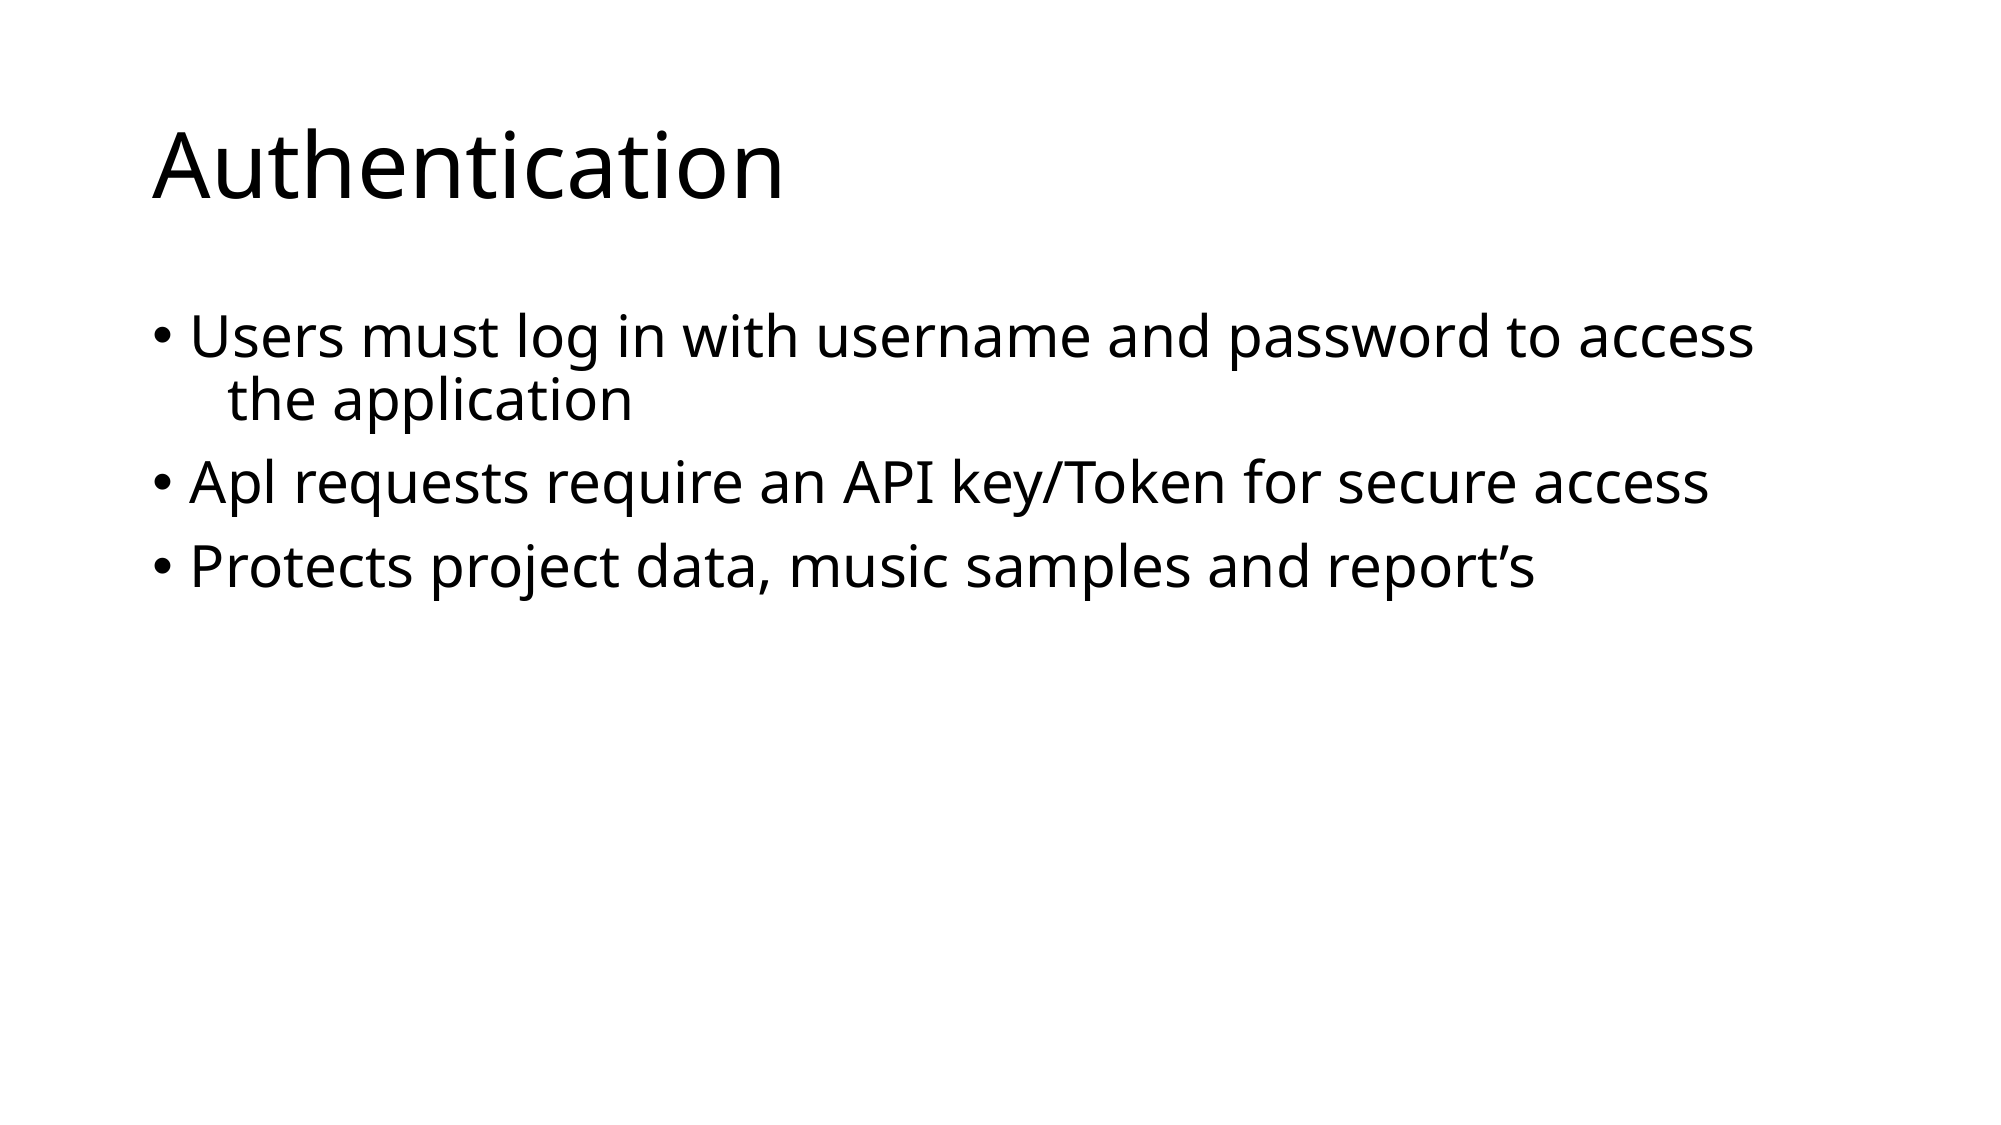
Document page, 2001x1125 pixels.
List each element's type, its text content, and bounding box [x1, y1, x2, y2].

list Users must log in with username and password to access the application Apl requests require an API key/Token for secure access Protects project data, music samples and report’s [137, 299, 1863, 1014]
title Authentication [137, 59, 1863, 278]
